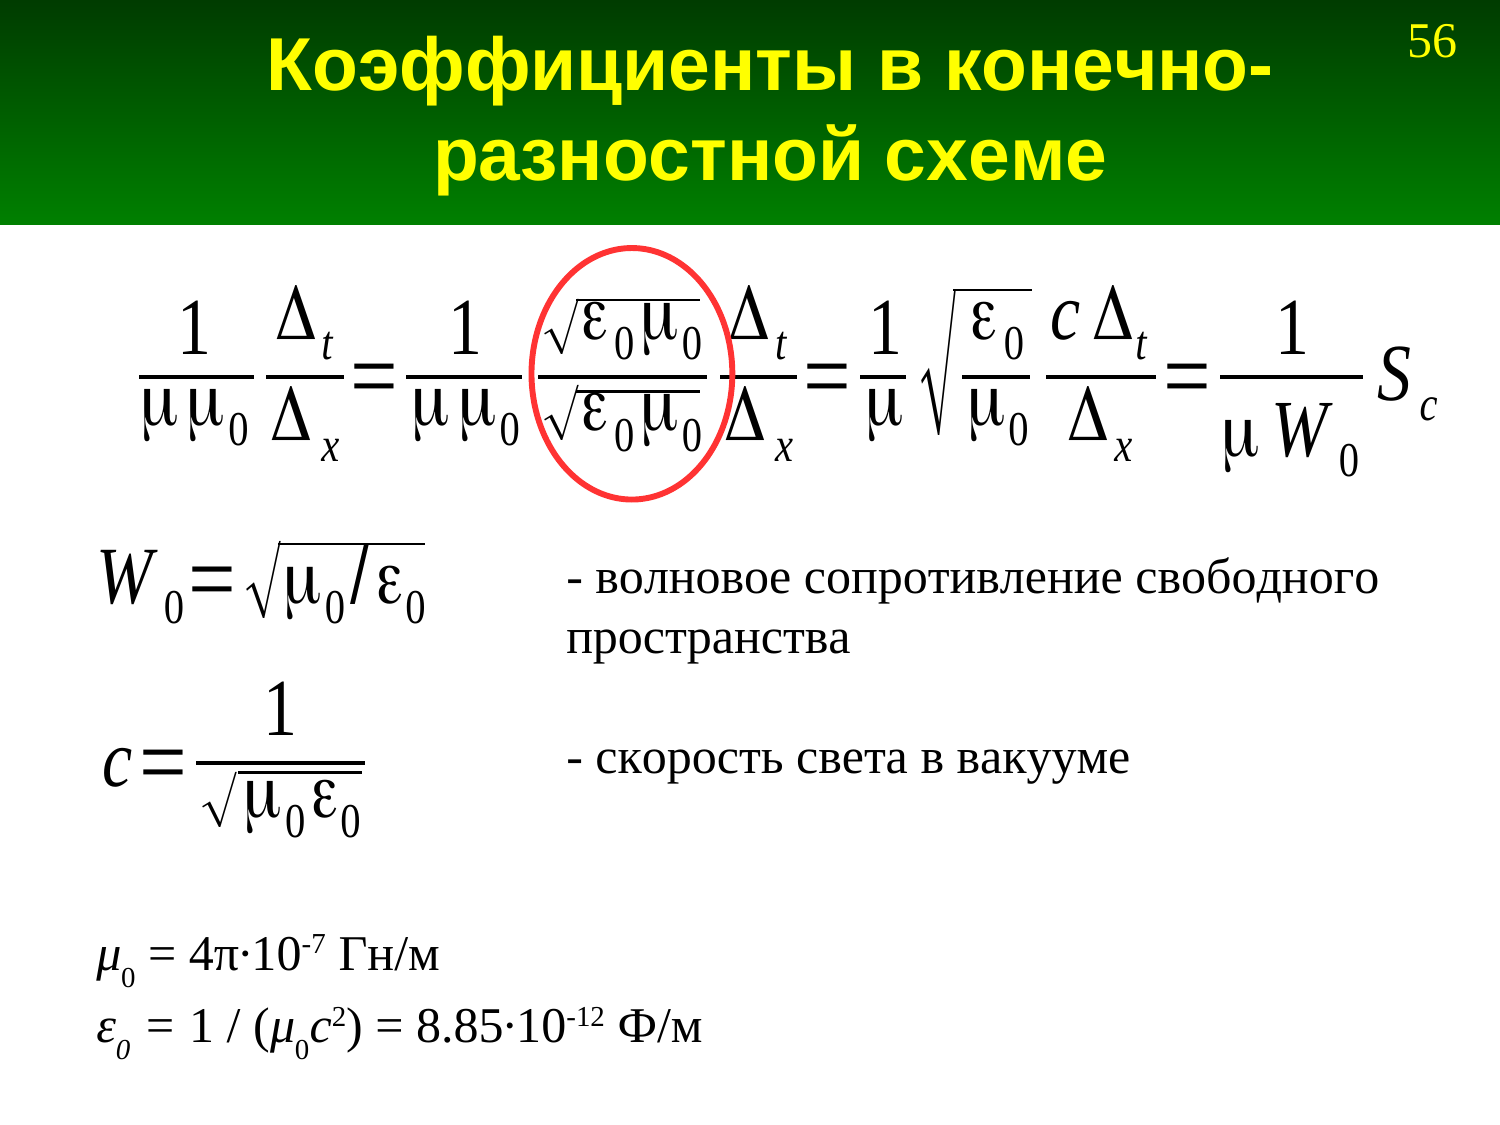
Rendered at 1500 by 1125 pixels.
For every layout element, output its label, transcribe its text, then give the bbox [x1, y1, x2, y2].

text_box - волновое сопротивление свободного пространства [551, 536, 1473, 672]
chart [79, 532, 444, 636]
title Коэффициенты в конечно-разностной схеме [100, 7, 1441, 204]
chart [118, 268, 582, 488]
text_box - скорость света в вакууме [551, 716, 1473, 852]
chart [85, 664, 387, 846]
chart [682, 268, 1454, 488]
chart [535, 268, 729, 488]
text_box μ0 = 4π∙10-7 Гн/м ε0 = 1 / (μ0c2) = 8.85∙10-12 Ф/м [81, 913, 718, 1073]
